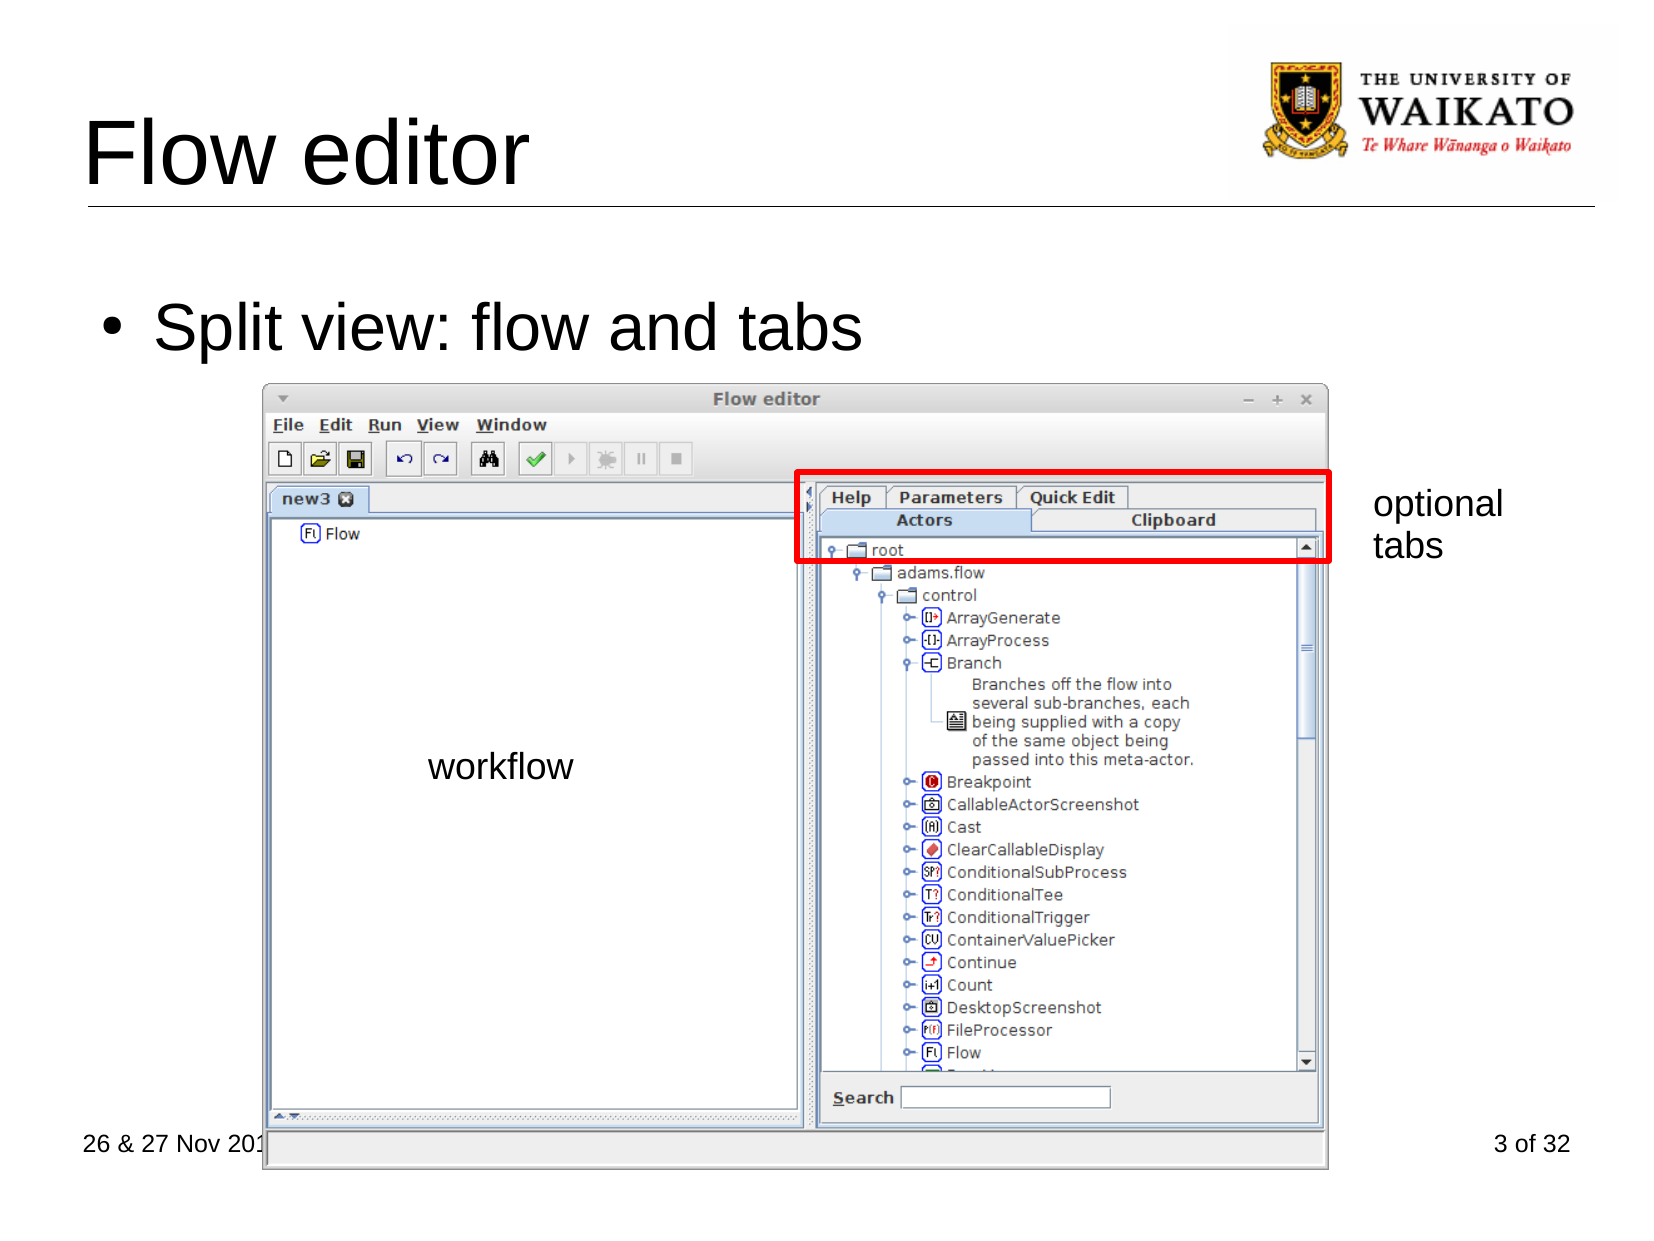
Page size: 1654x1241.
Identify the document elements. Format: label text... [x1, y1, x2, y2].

text_box optional tabs [1358, 474, 1565, 616]
text_box workflow [413, 738, 589, 796]
picture [262, 383, 1329, 1170]
picture [800, 475, 1326, 558]
title Flow editor [82, 49, 1571, 257]
list Split view: flow and tabs [82, 290, 1571, 1010]
picture [1228, 24, 1619, 201]
